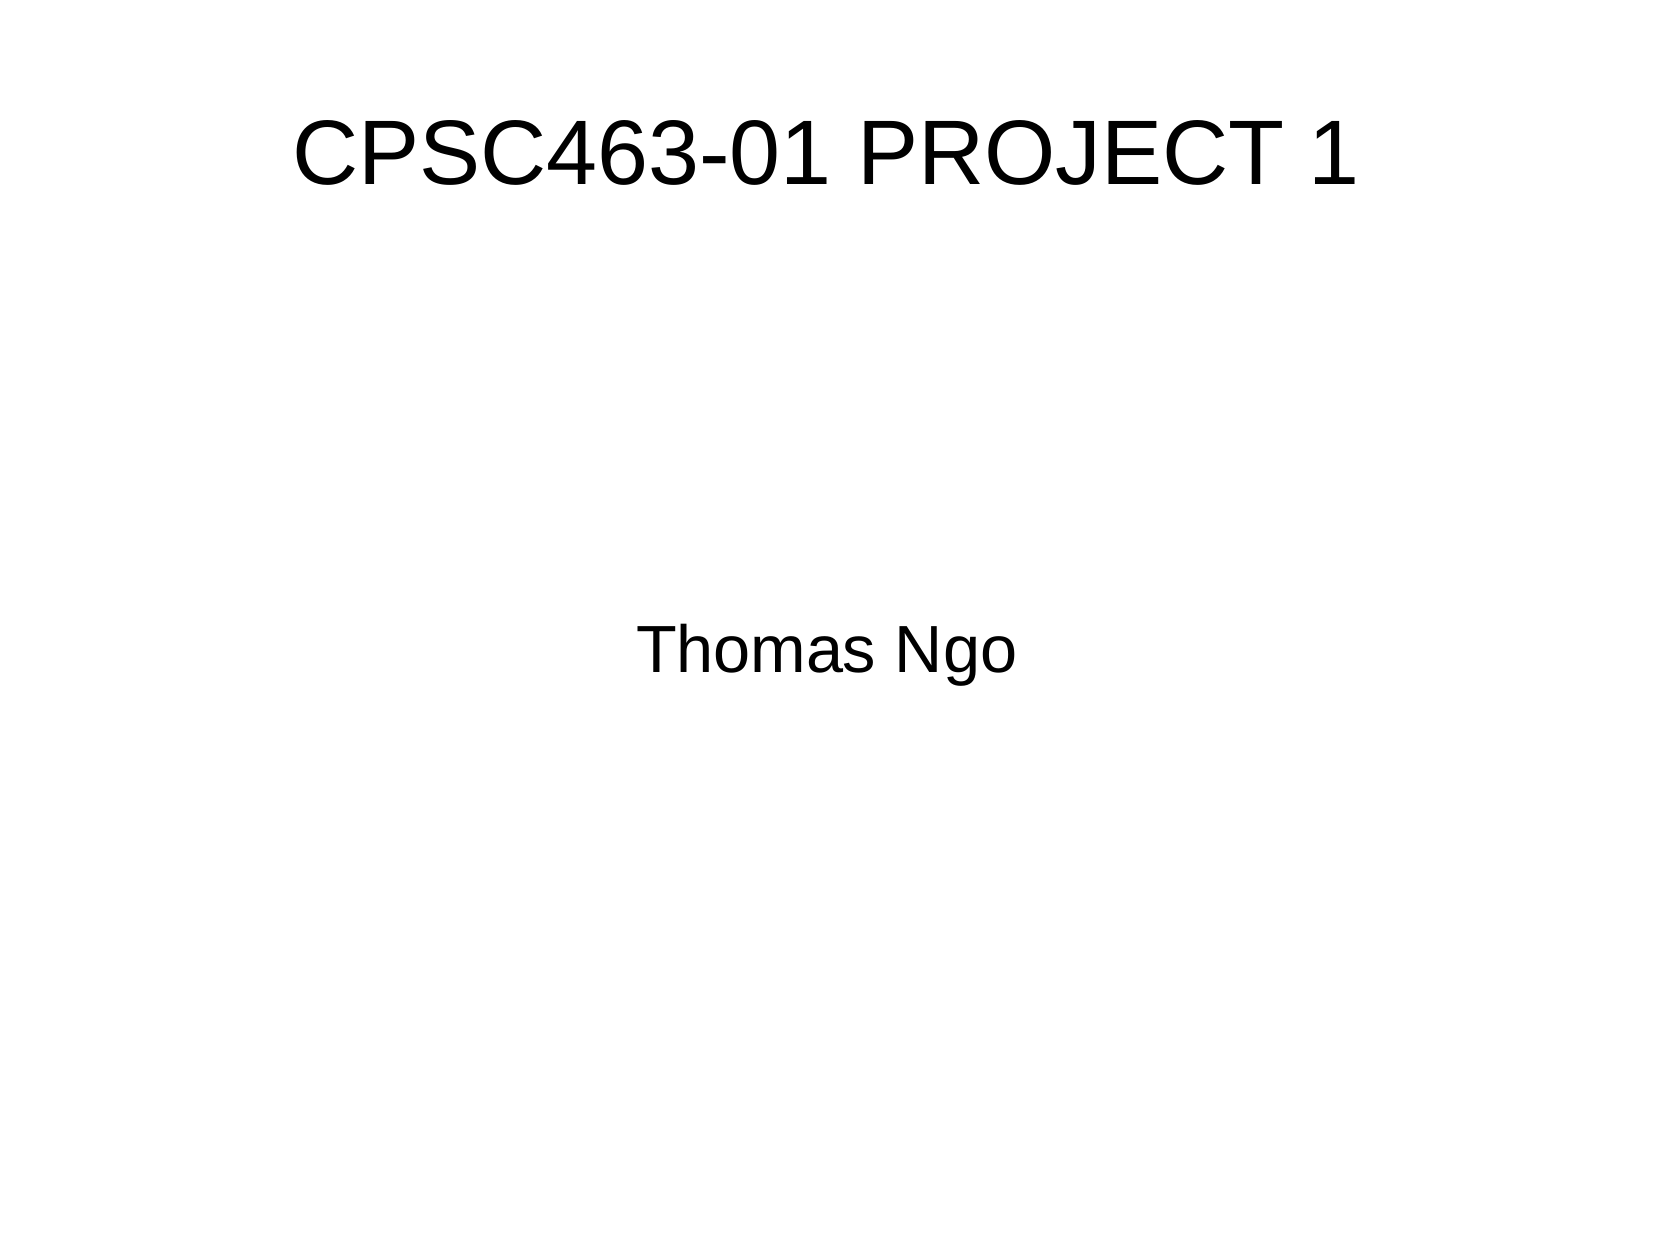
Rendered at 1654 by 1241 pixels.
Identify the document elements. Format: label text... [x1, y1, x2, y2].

title CPSC463-01 PROJECT 1 [82, 49, 1571, 257]
subtitle Thomas Ngo [82, 290, 1571, 1010]
